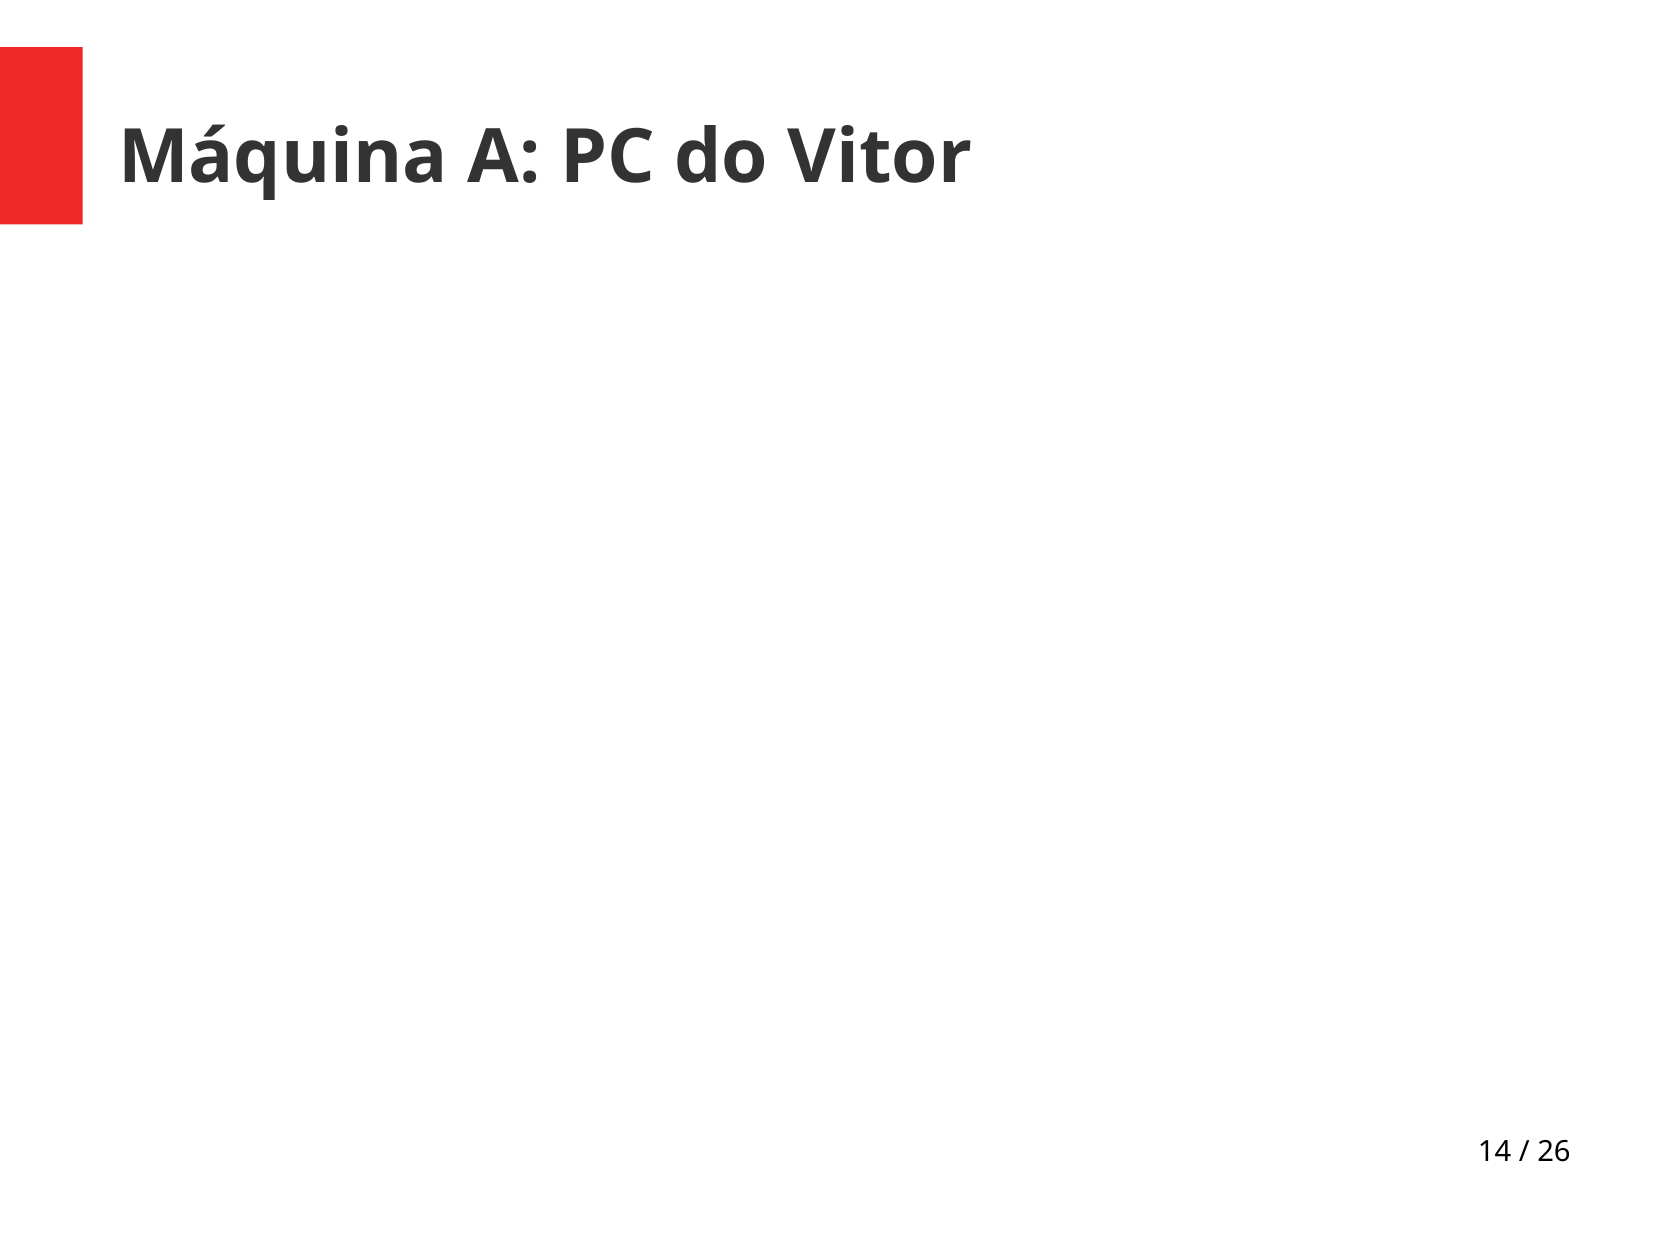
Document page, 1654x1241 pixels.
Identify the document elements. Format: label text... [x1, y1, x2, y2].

title Máquina A: PC do Vitor [118, 49, 1571, 257]
